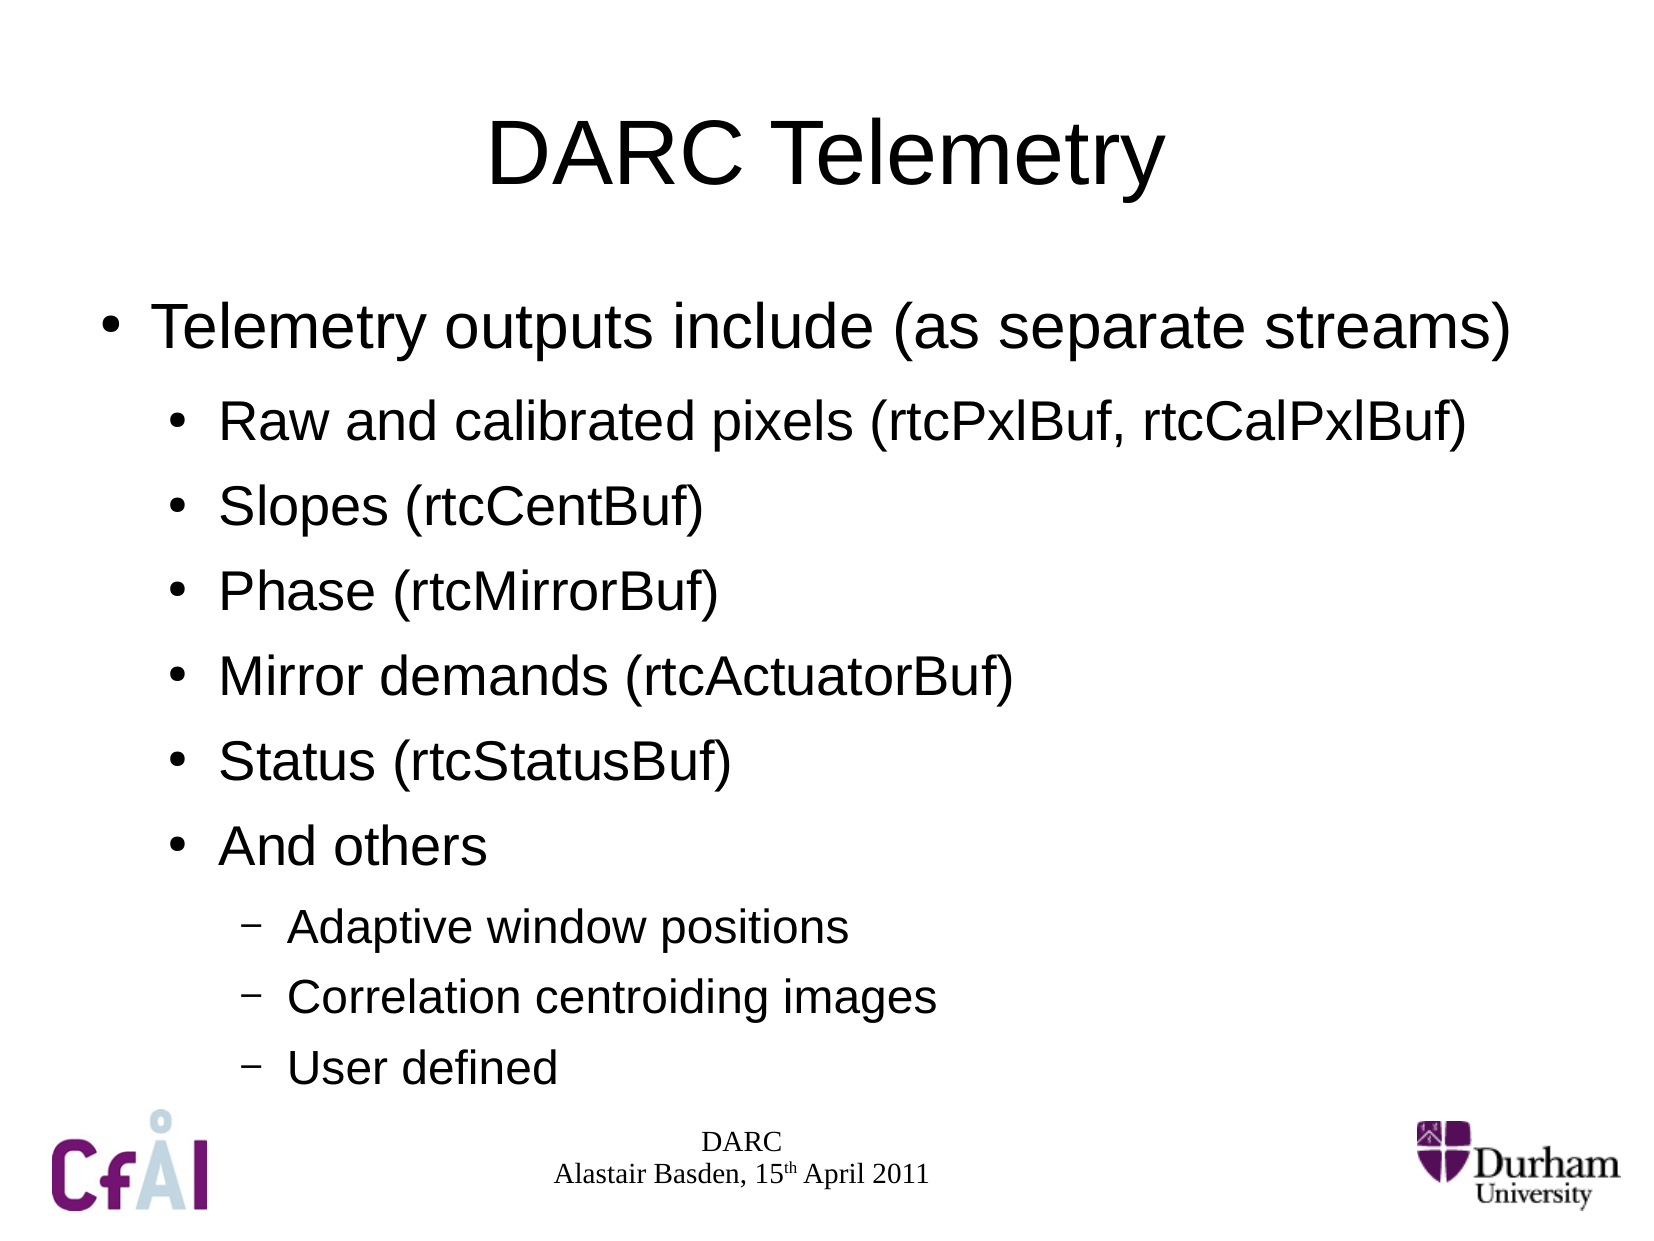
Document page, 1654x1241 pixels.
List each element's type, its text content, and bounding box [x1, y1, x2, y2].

picture [1417, 1121, 1621, 1211]
list Telemetry outputs include (as separate streams) Raw and calibrated pixels (rtcPxlBuf, rtcCalPxlBuf) Slopes (rtcCentBuf) Phase (rtcMirrorBuf) Mirror demands (rtcActuatorBuf) Status (rtcStatusBuf) And others Adaptive window positions Correlation centroiding images User defined [82, 290, 1571, 1109]
title DARC Telemetry [82, 49, 1571, 257]
picture [52, 1109, 207, 1211]
